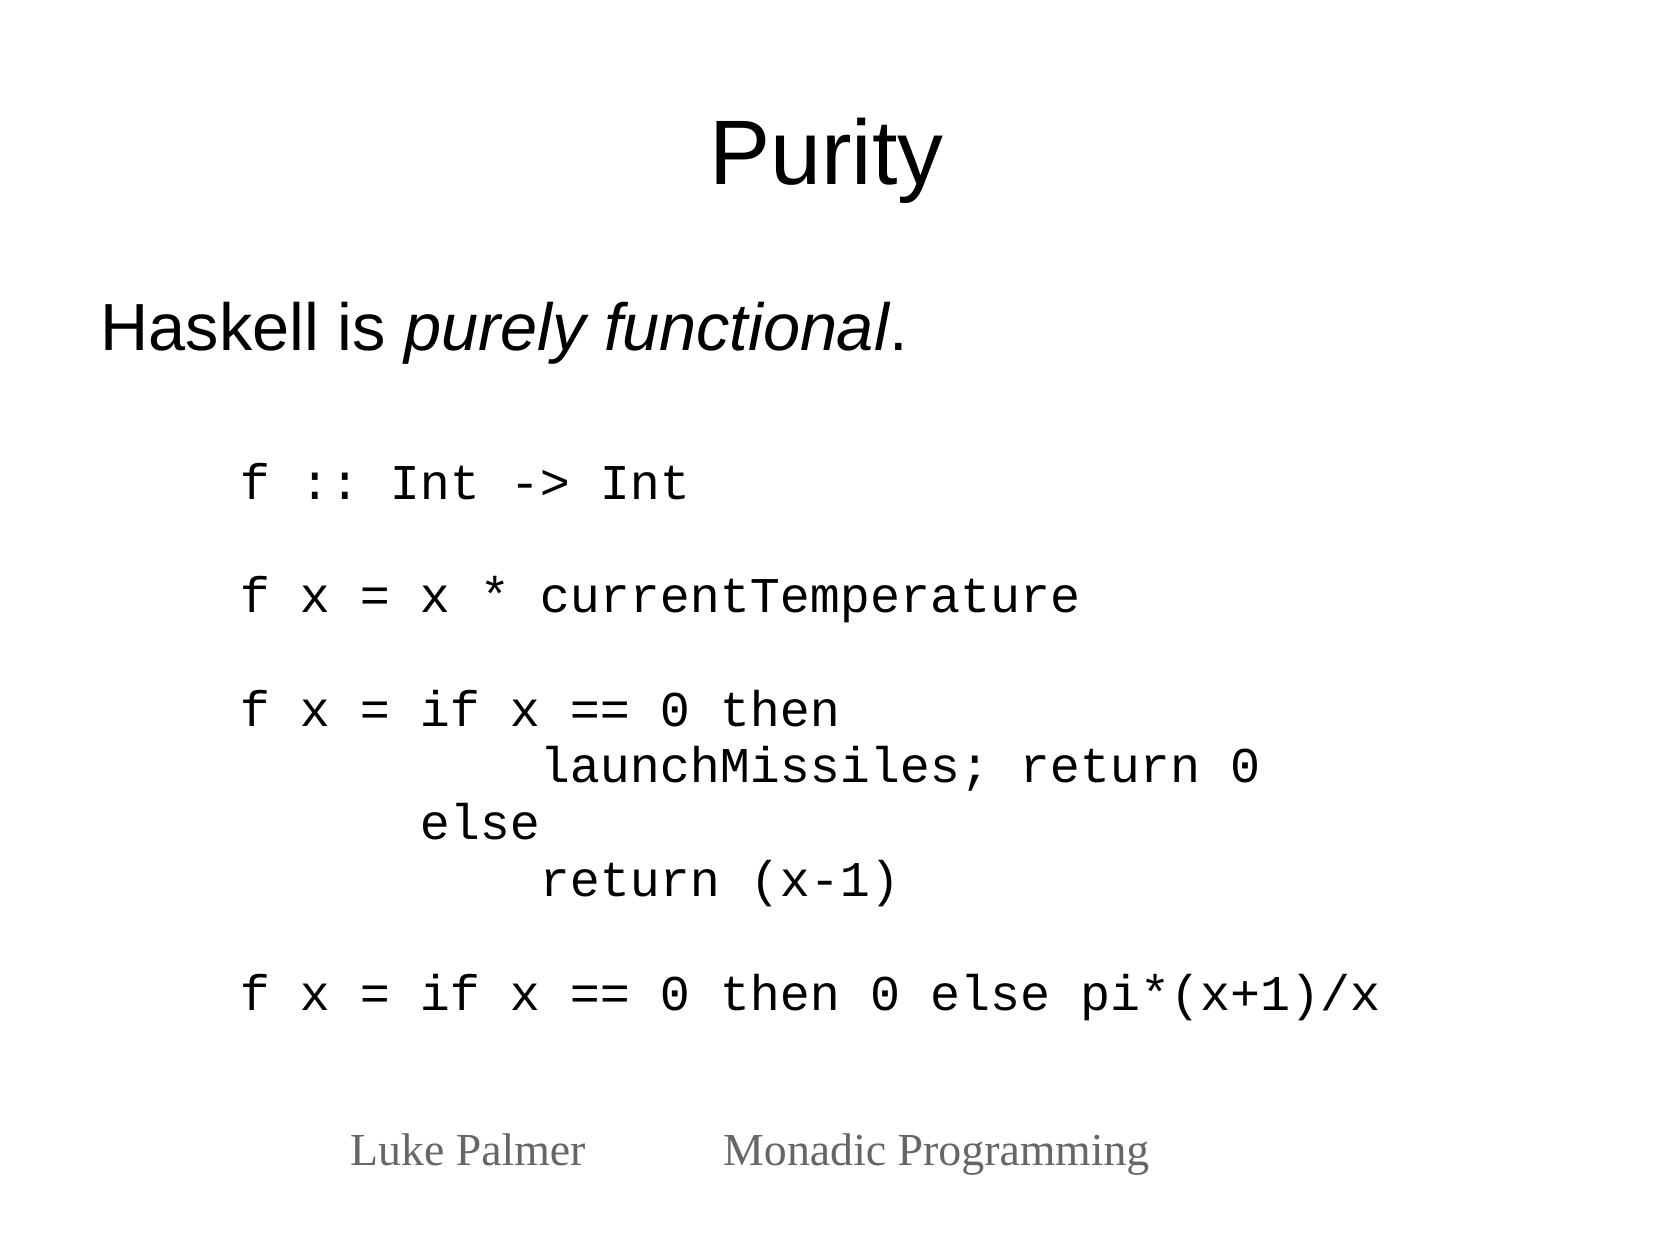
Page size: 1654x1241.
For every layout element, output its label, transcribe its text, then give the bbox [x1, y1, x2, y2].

text_box f :: Int -> Int f x = x * currentTemperature f x = if x == 0 then launchMissiles; return 0 else return (x-1) f x = if x == 0 then 0 else pi*(x+1)/x [225, 450, 1538, 1033]
list Haskell is purely functional. [82, 290, 1571, 1109]
title Purity [82, 49, 1571, 257]
